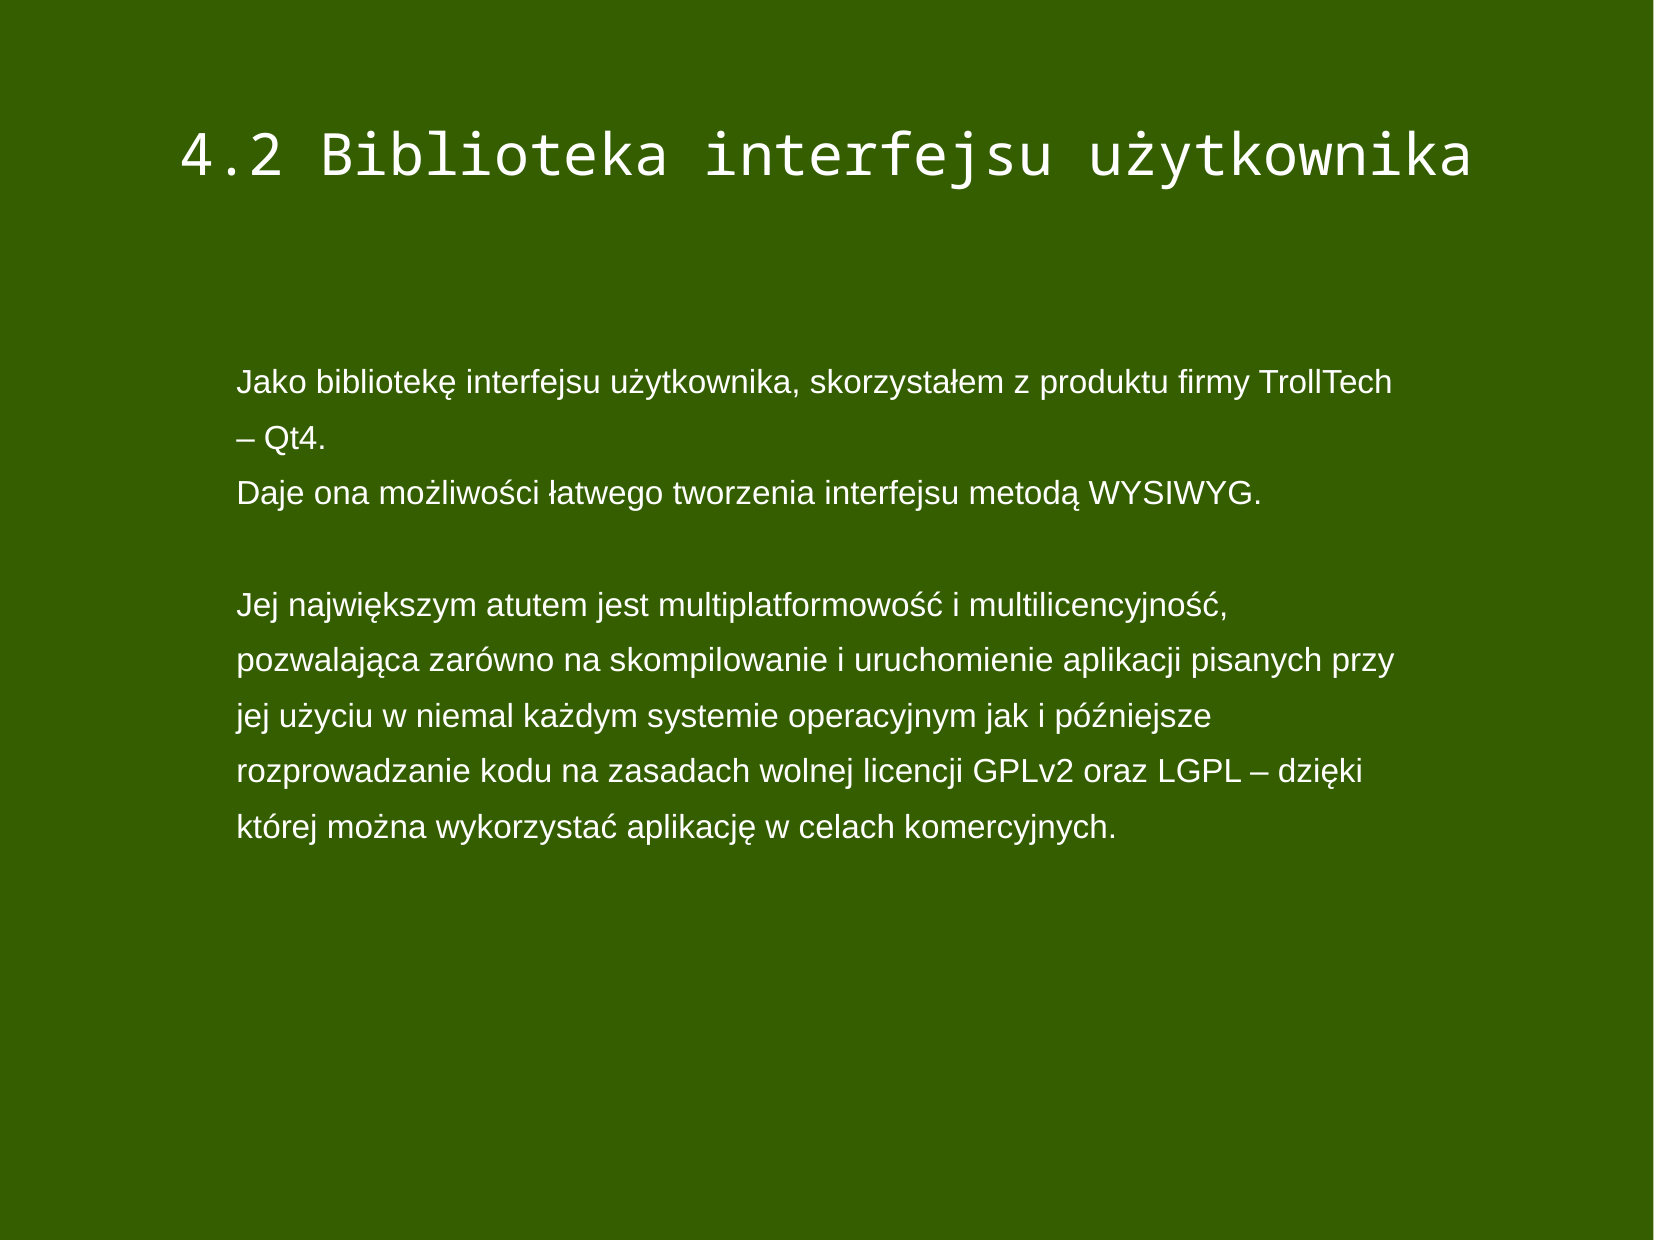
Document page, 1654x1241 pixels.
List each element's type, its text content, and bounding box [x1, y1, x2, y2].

title 4.2 Biblioteka interfejsu użytkownika [82, 56, 1571, 250]
title Jako bibliotekę interfejsu użytkownika, skorzystałem z produktu firmy TrollTech – Qt4. Daje ona możliwości łatwego tworzenia interfejsu metodą WYSIWYG. Jej największym atutem jest multiplatformowość i multilicencyjność, pozwalająca zarówno na skompilowanie i uruchomienie aplikacji pisanych przy jej użyciu w niemal każdym systemie operacyjnym jak i późniejsze rozprowadzanie kodu na zasadach wolnej licencji GPLv2 oraz LGPL – dzięki której można wykorzystać aplikację w celach komercyjnych. [236, 282, 1418, 945]
